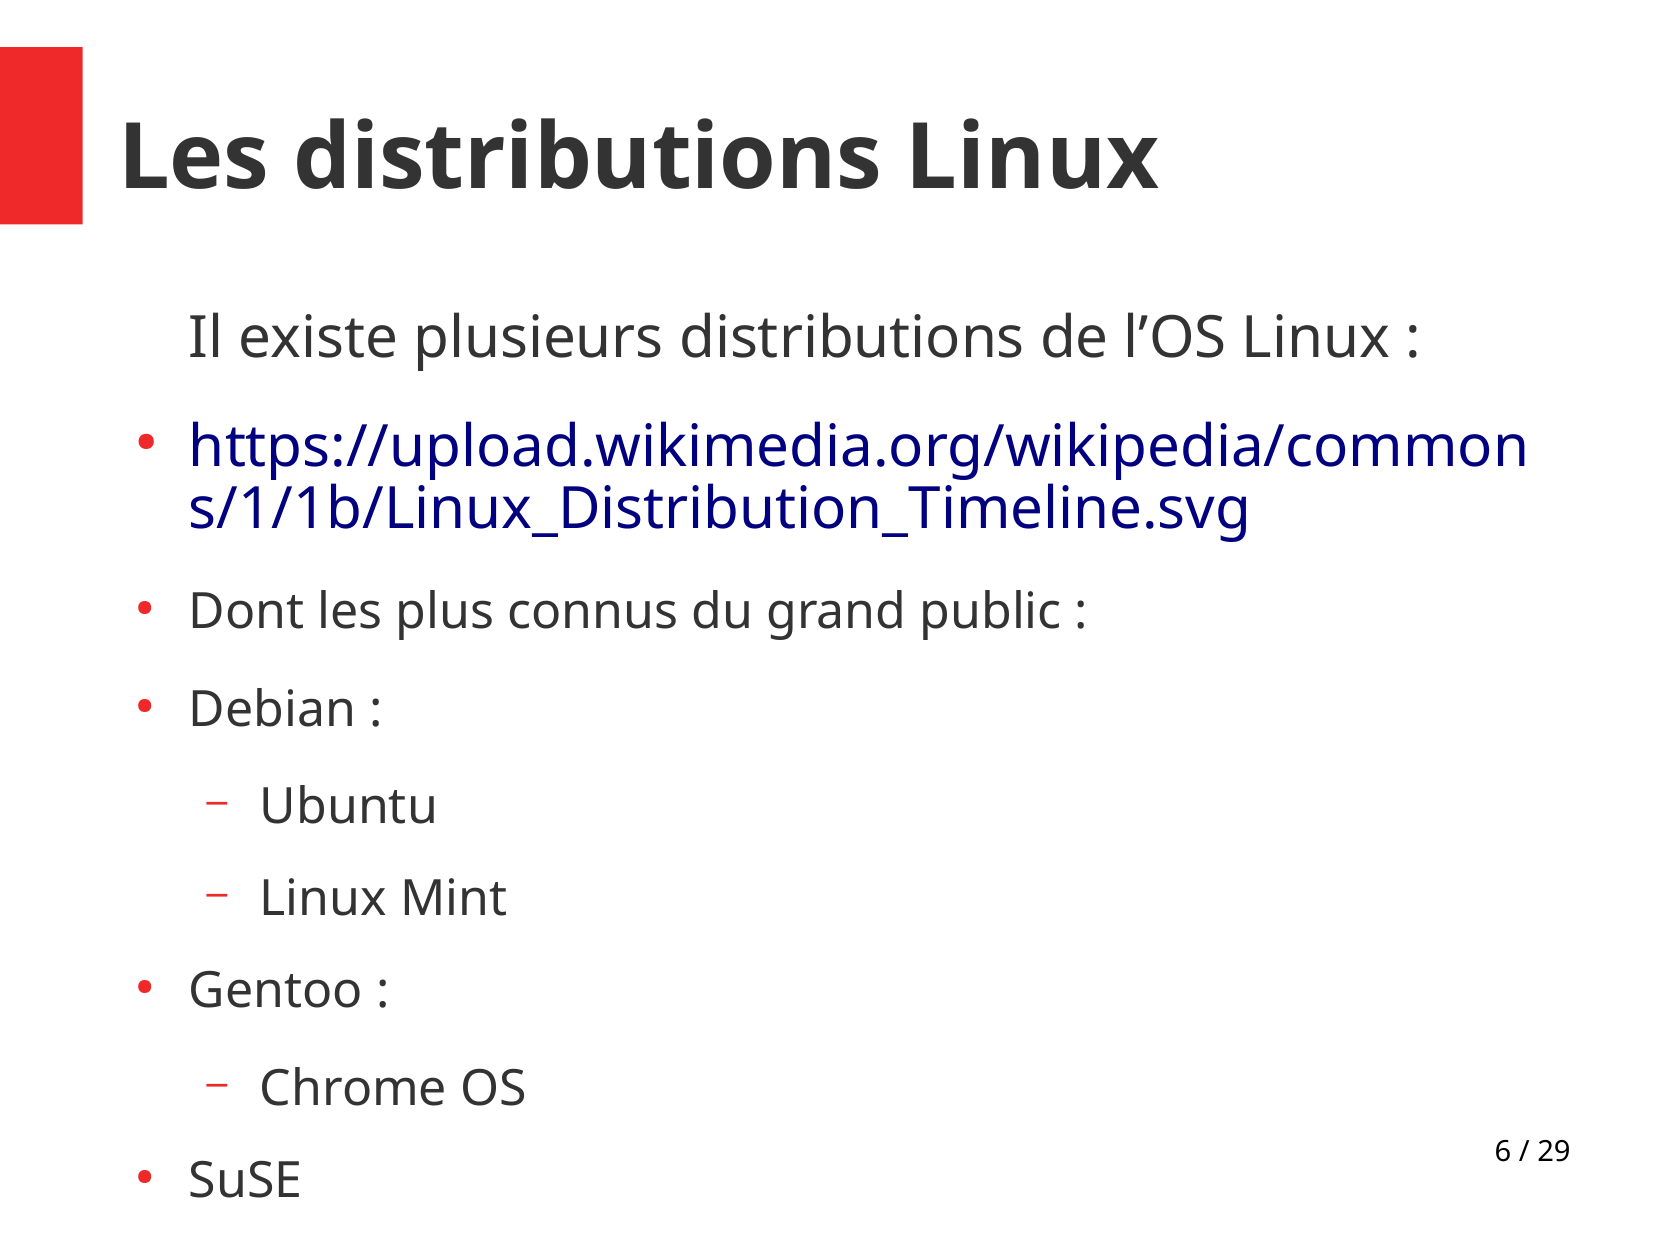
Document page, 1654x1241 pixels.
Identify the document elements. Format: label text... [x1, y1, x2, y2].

list Il existe plusieurs distributions de l’OS Linux : https://upload.wikimedia.org/wikipedia/commons/1/1b/Linux_Distribution_Timeline.svg Dont les plus connus du grand public : Debian : Ubuntu Linux Mint Gentoo : Chrome OS SuSE [118, 295, 1536, 1015]
picture [12, 1078, 260, 1229]
title Les distributions Linux [118, 49, 1571, 257]
